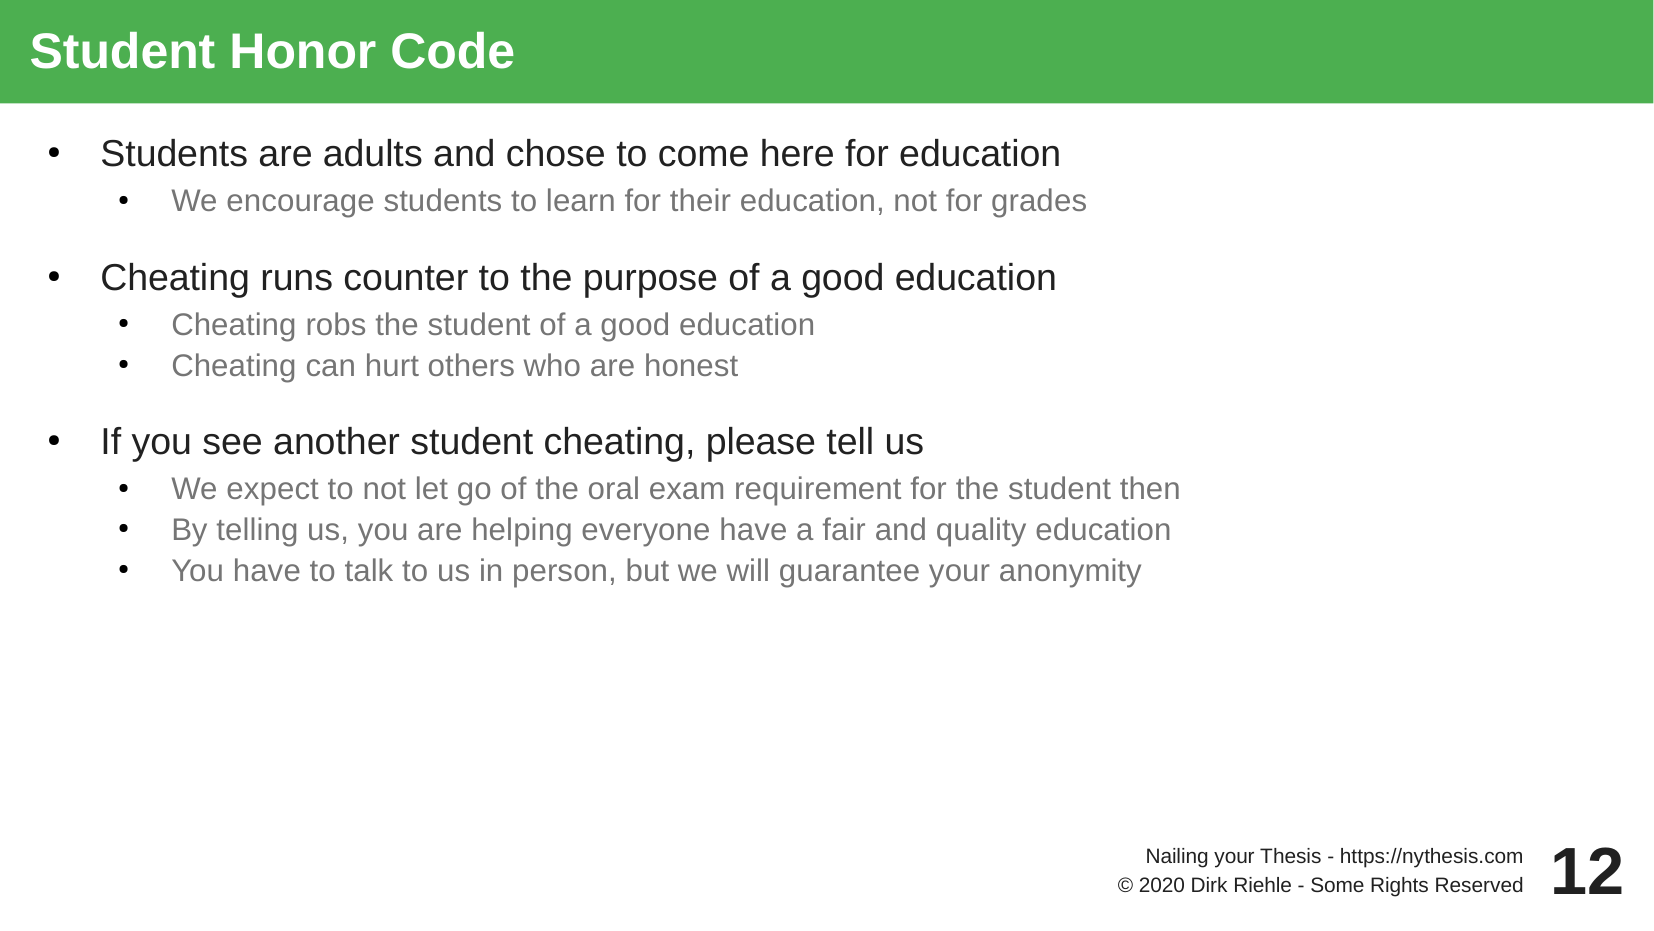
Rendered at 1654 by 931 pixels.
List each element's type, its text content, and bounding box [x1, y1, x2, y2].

list Students are adults and chose to come here for education We encourage students to learn for their education, not for grades Cheating runs counter to the purpose of a good education Cheating robs the student of a good education Cheating can hurt others who are honest If you see another student cheating, please tell us We expect to not let go of the oral exam requirement for the student then By telling us, you are helping everyone have a fair and quality education You have to talk to us in person, but we will guarantee your anonymity [29, 132, 1625, 813]
title Student Honor Code [0, 0, 1654, 104]
